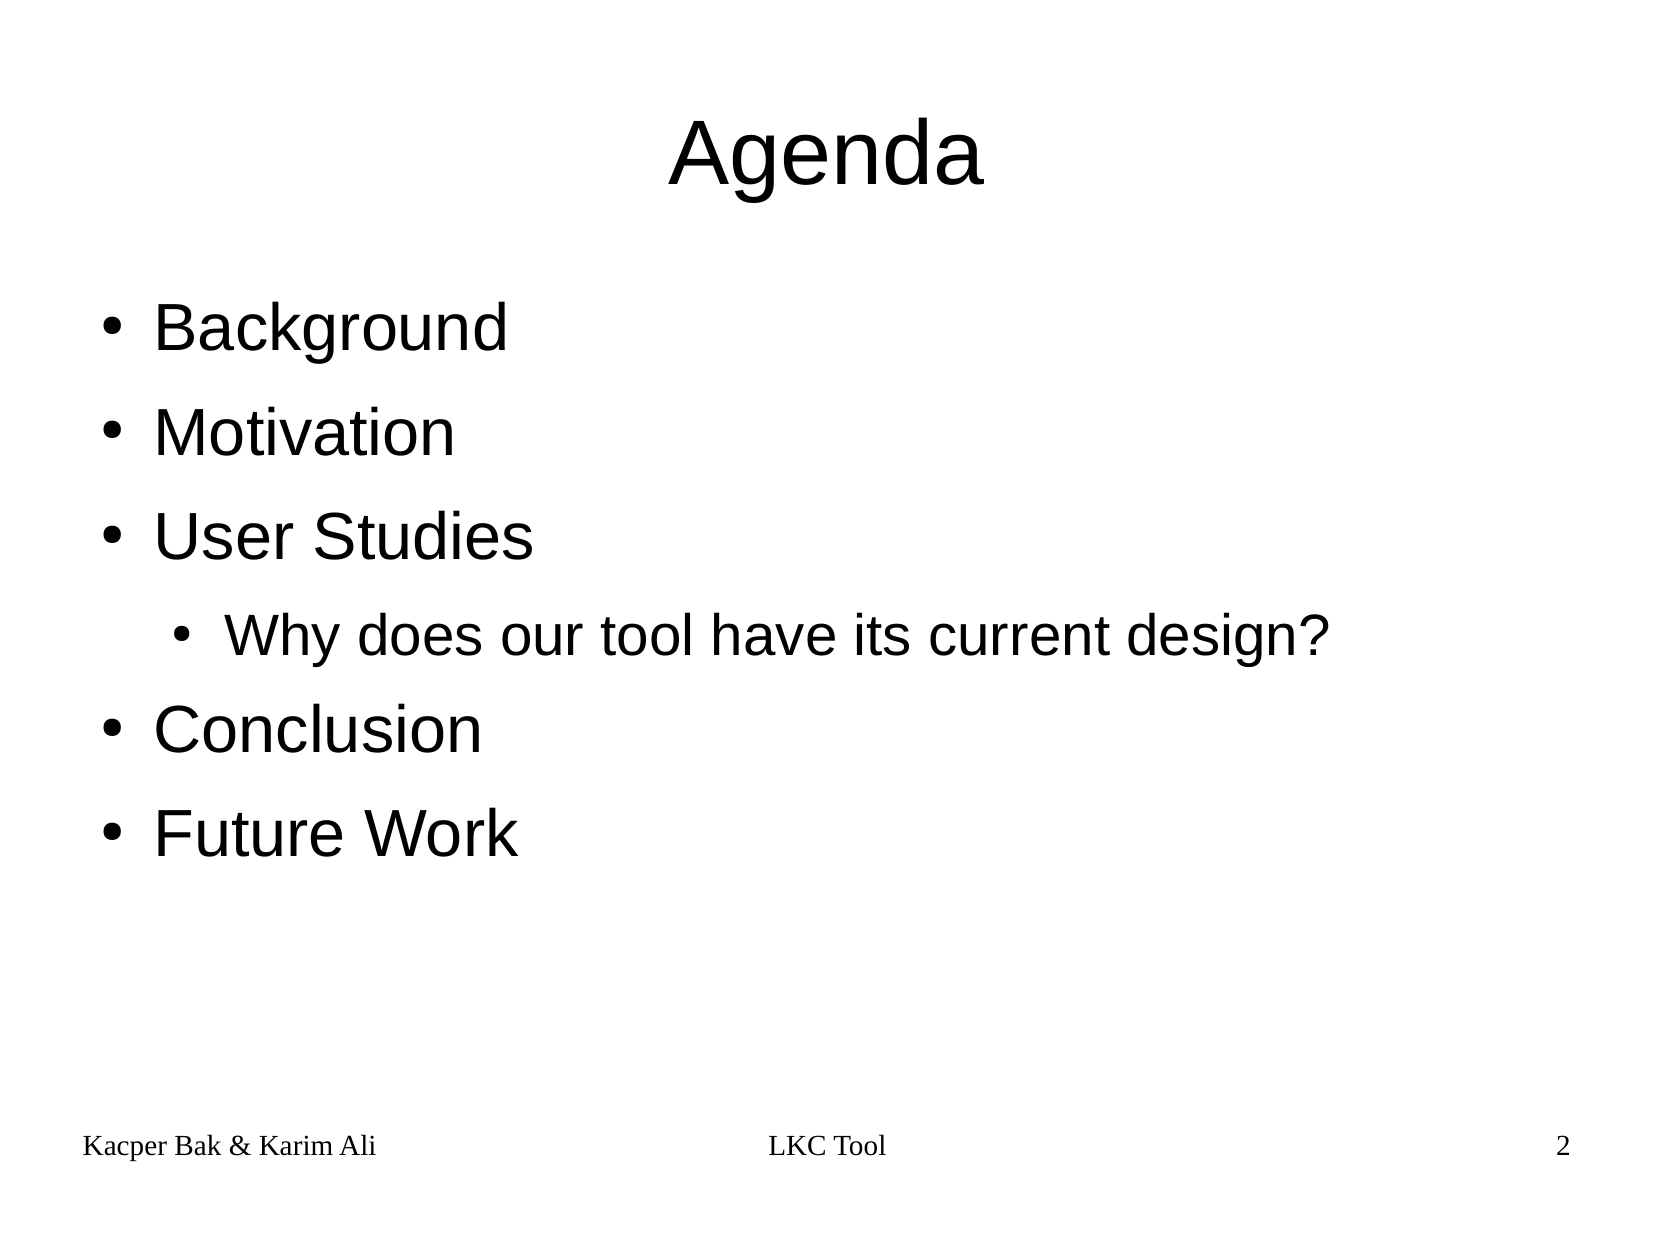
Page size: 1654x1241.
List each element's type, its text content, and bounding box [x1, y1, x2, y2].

title Agenda [82, 49, 1571, 257]
list Background Motivation User Studies Why does our tool have its current design? Conclusion Future Work [82, 290, 1571, 1109]
